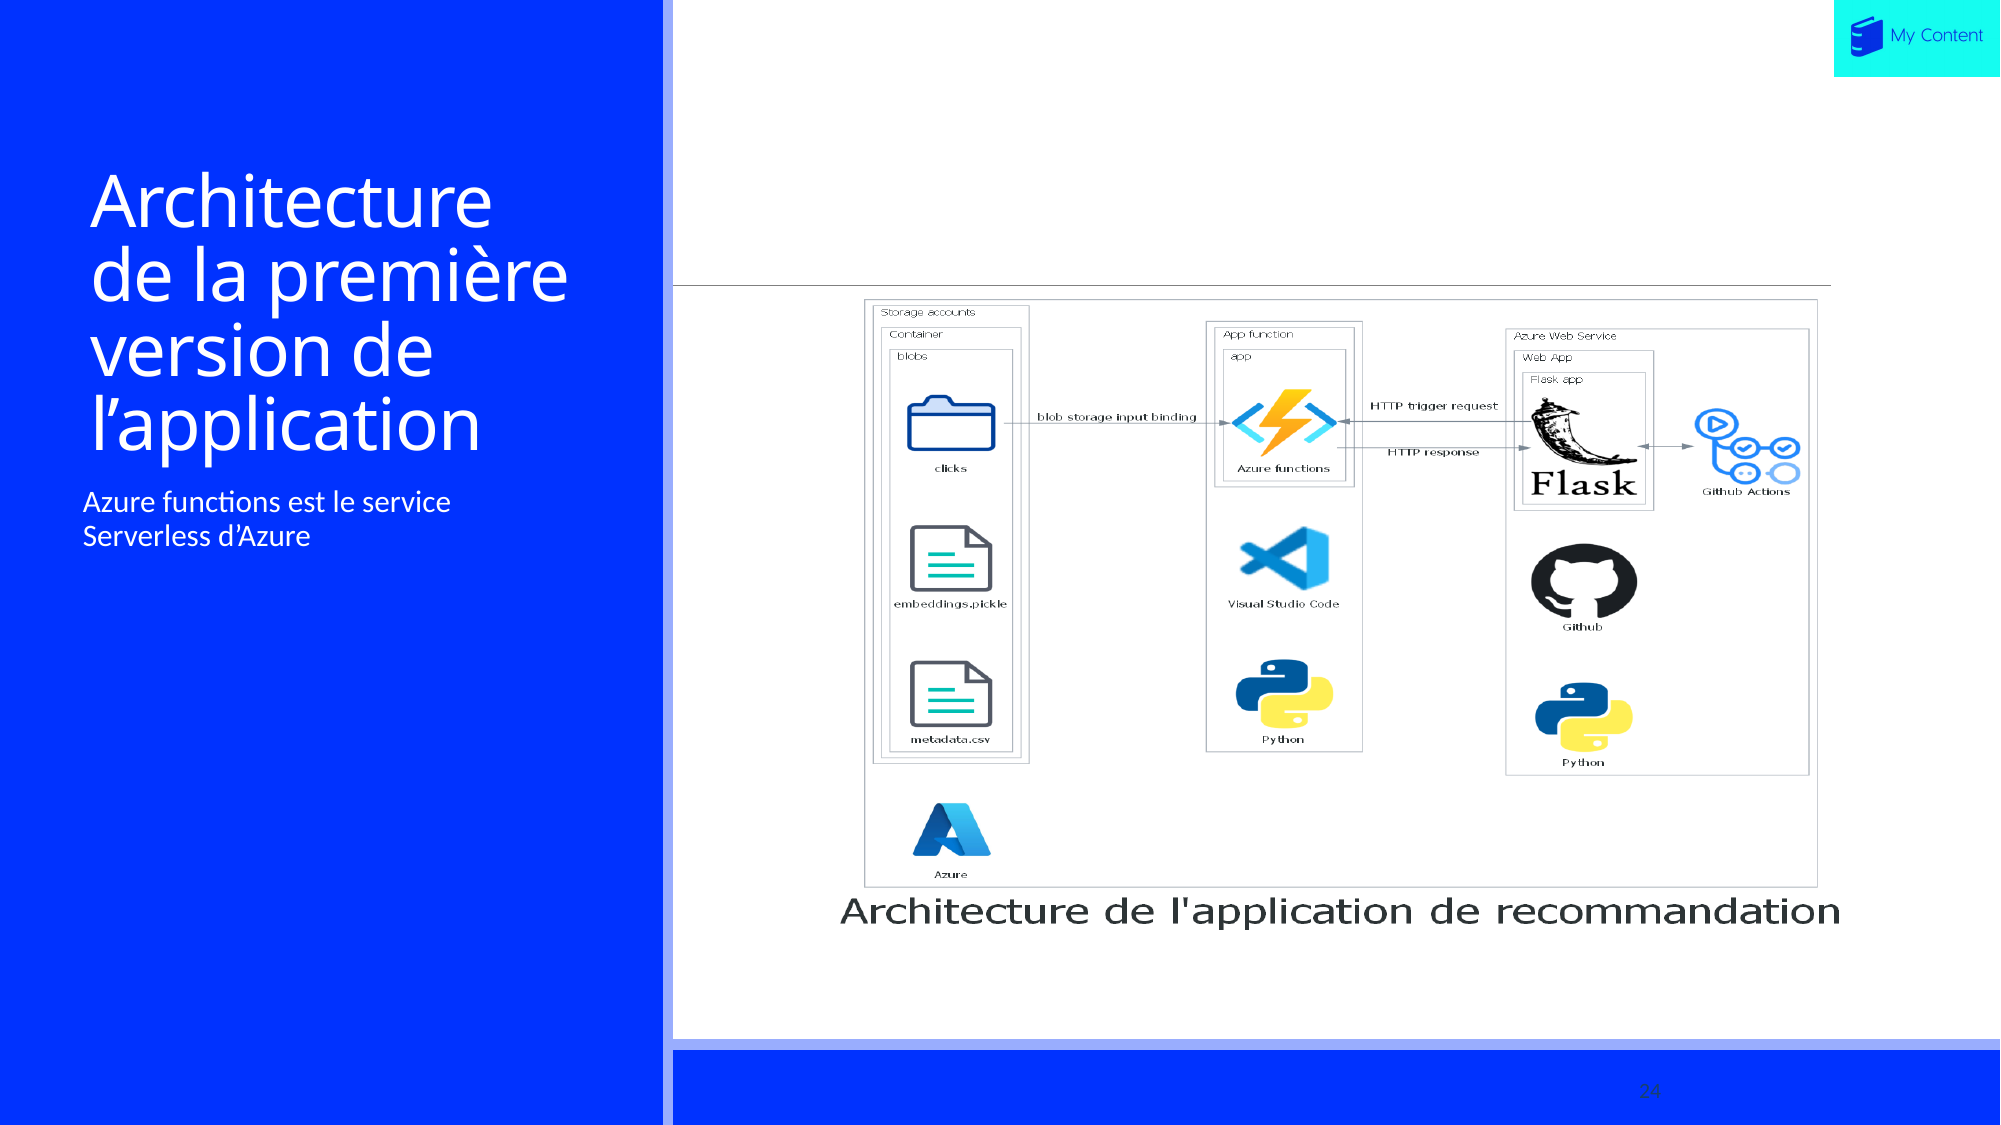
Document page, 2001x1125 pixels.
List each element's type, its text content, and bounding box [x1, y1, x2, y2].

picture [680, 185, 2000, 1045]
picture [1834, 0, 2000, 77]
text_box [1624, 1059, 1840, 1120]
list Azure functions est le service Serverless d’Azure [67, 478, 601, 1035]
title Architecture de la première version de l’application [75, 97, 601, 473]
